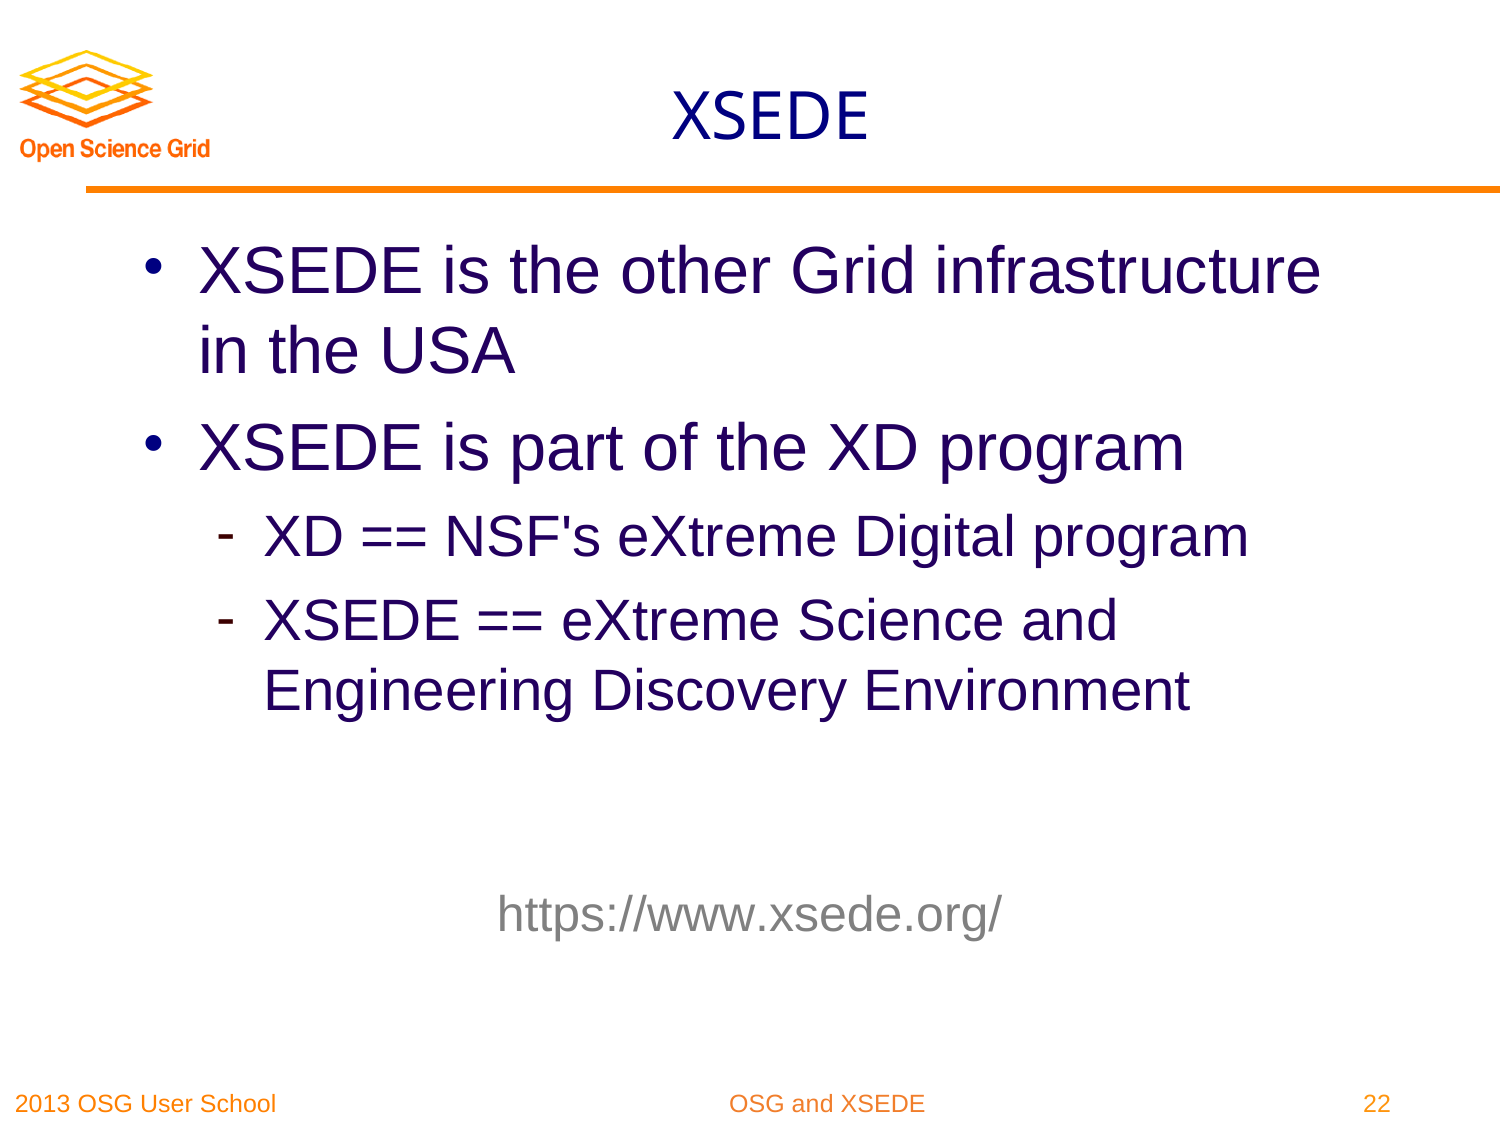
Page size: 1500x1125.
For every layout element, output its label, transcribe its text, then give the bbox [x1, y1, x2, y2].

list XSEDE is the other Grid infrastructure in the USA XSEDE is part of the XD program XD == NSF's eXtreme Digital program XSEDE == eXtreme Science and Engineering Discovery Environment [127, 218, 1403, 872]
title XSEDE [201, 18, 1342, 207]
text_box https://www.xsede.org/ [482, 874, 1018, 950]
picture [0, 27, 201, 179]
